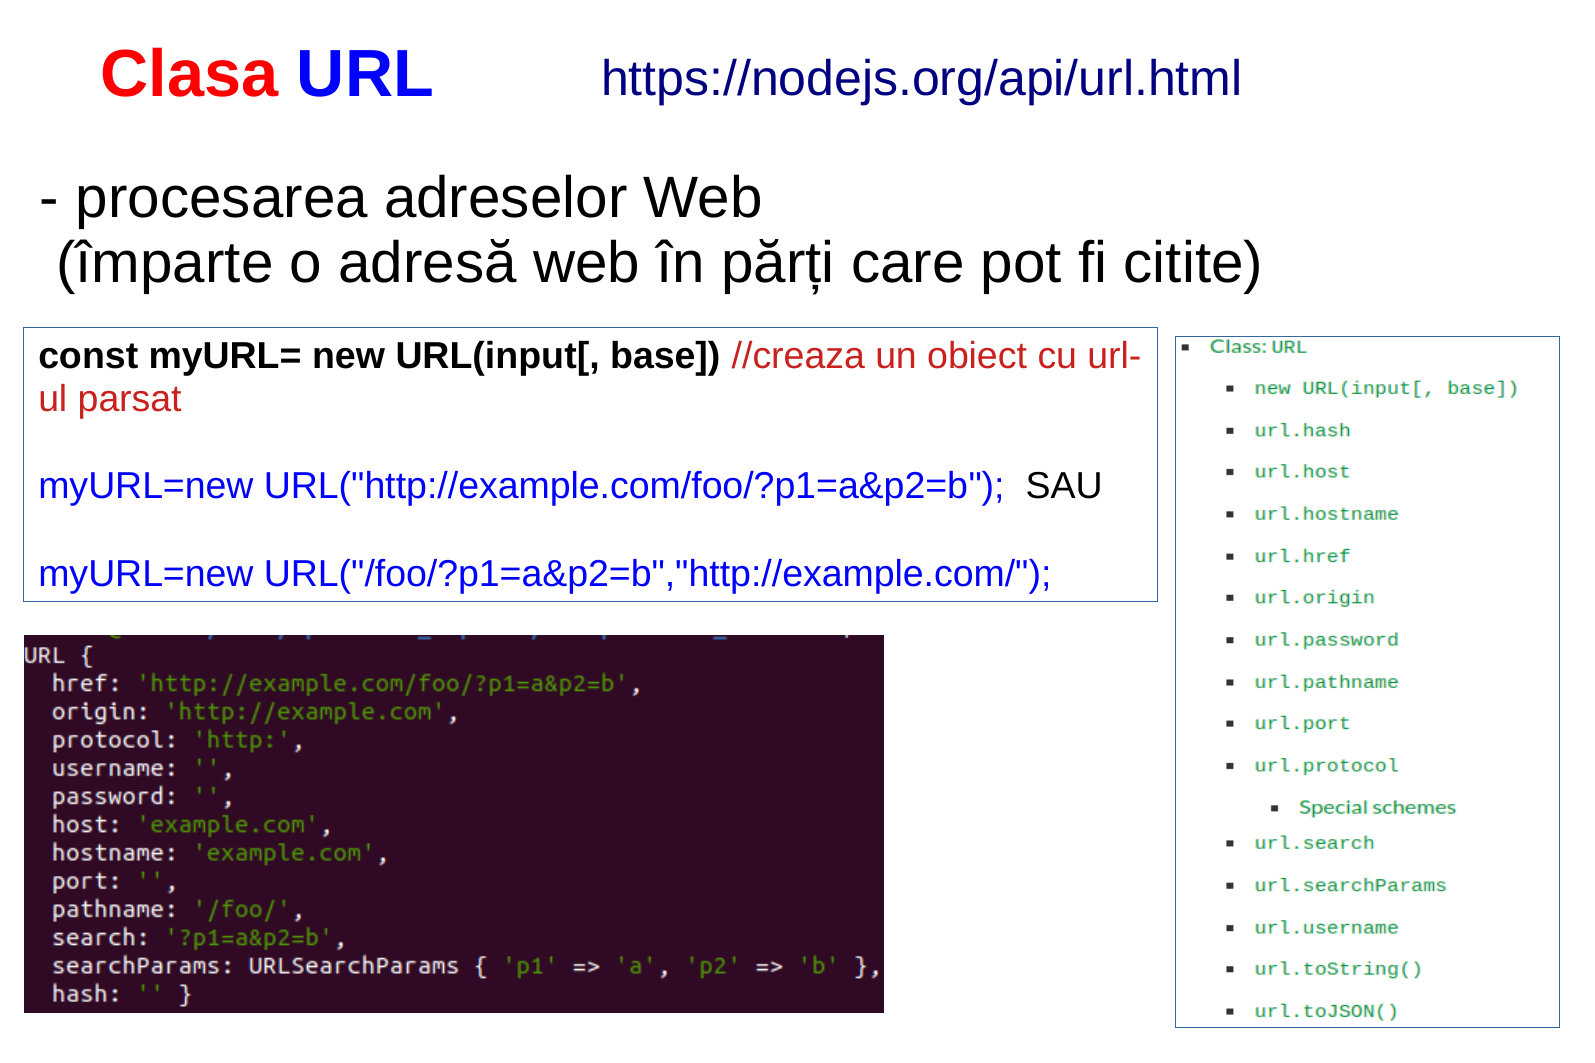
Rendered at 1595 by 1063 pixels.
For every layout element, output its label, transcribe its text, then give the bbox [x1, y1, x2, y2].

text_box Clasa URL [67, 29, 1458, 157]
picture [24, 635, 884, 1013]
picture [1175, 336, 1560, 1028]
text_box https://nodejs.org/api/url.html [586, 43, 1335, 114]
text_box - procesarea adreselor Web (împarte o adresă web în părți care pot fi citite) [25, 157, 1573, 343]
text_box const myURL= new URL(input[, base]) //creaza un obiect cu url-ul parsat myURL=new URL("http://example.com/foo/?p1=a&p2=b"); SAU myURL=new URL("/foo/?p1=a&p2=b","http://example.com/"); [23, 327, 1158, 602]
